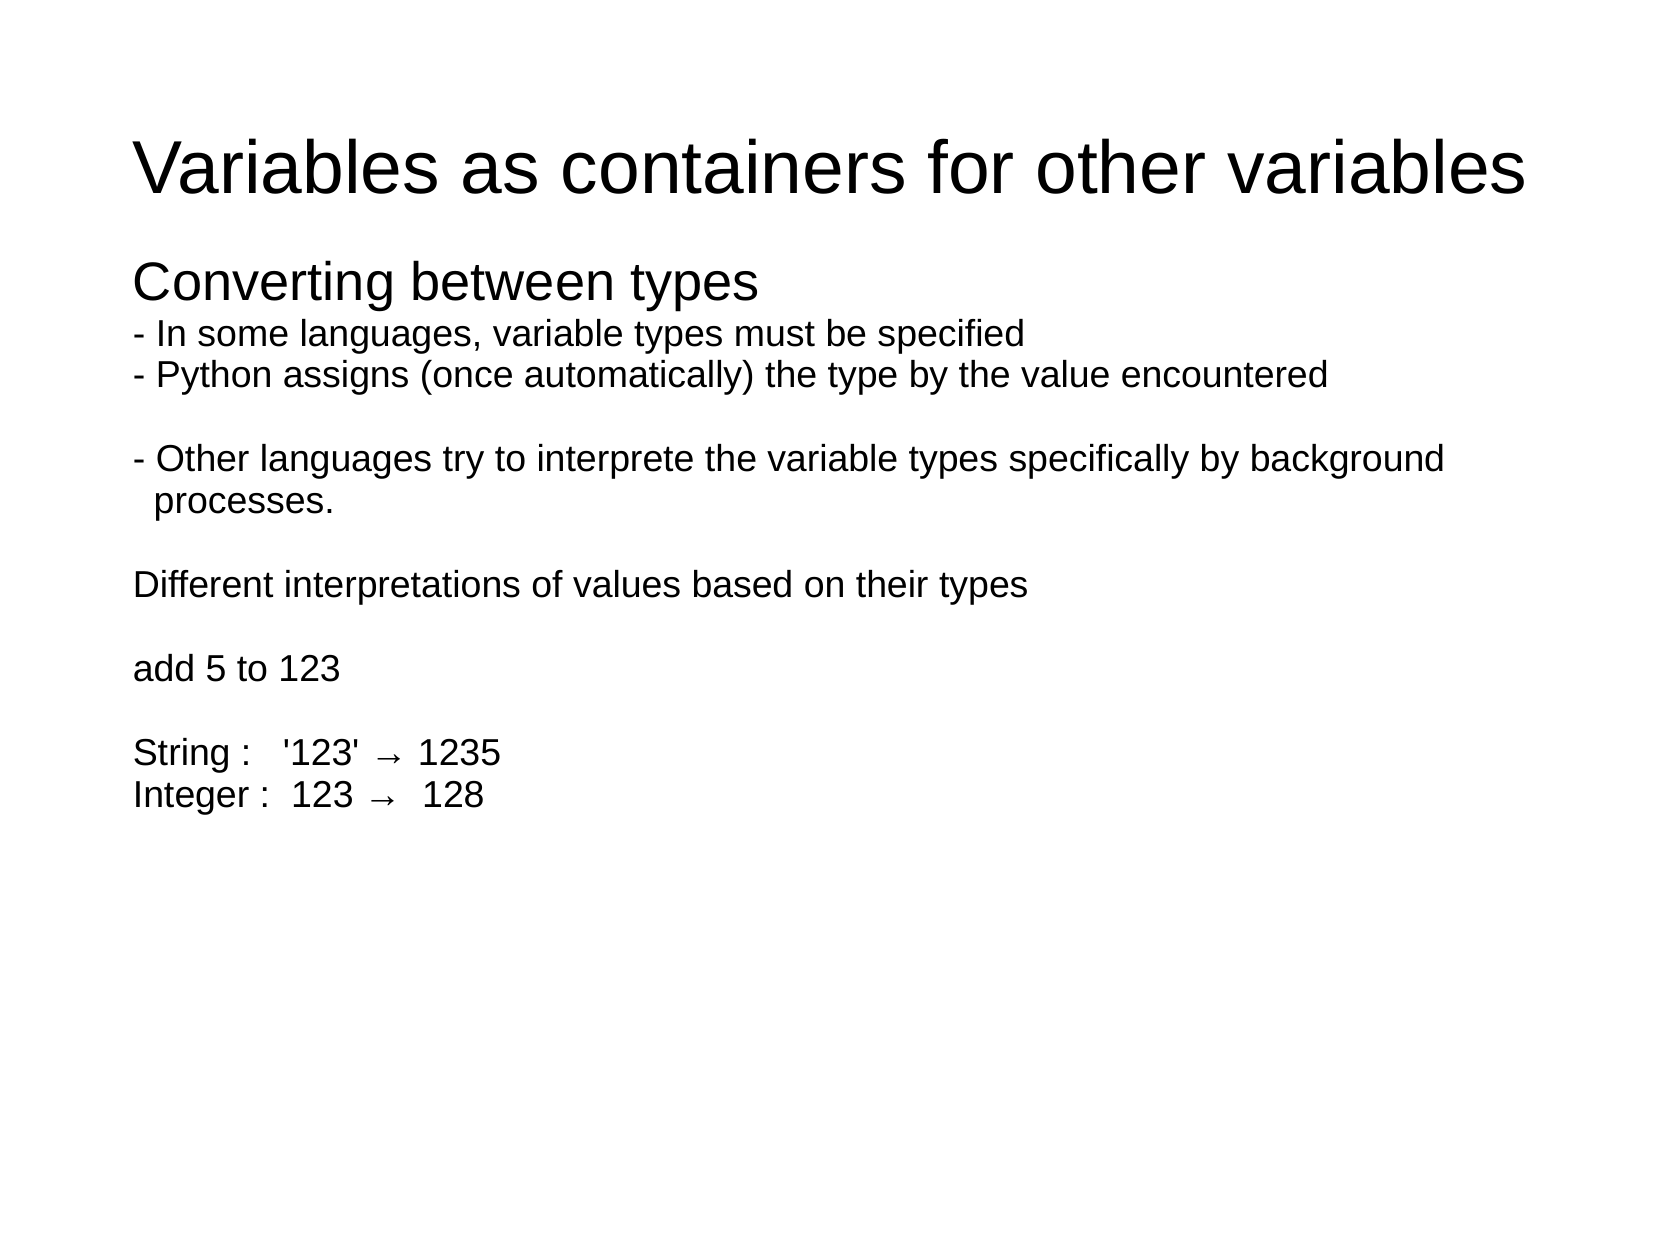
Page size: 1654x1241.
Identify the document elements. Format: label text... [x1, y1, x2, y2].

text_box Variables as containers for other variables Converting between types - In some languages, variable types must be specified - Python assigns (once automatically) the type by the value encountered - Other languages try to interprete the variable types specifically by background processes. Different interpretations of values based on their types add 5 to 123 String : '123' → 1235 Integer : 123 → 128 [118, 118, 1565, 945]
